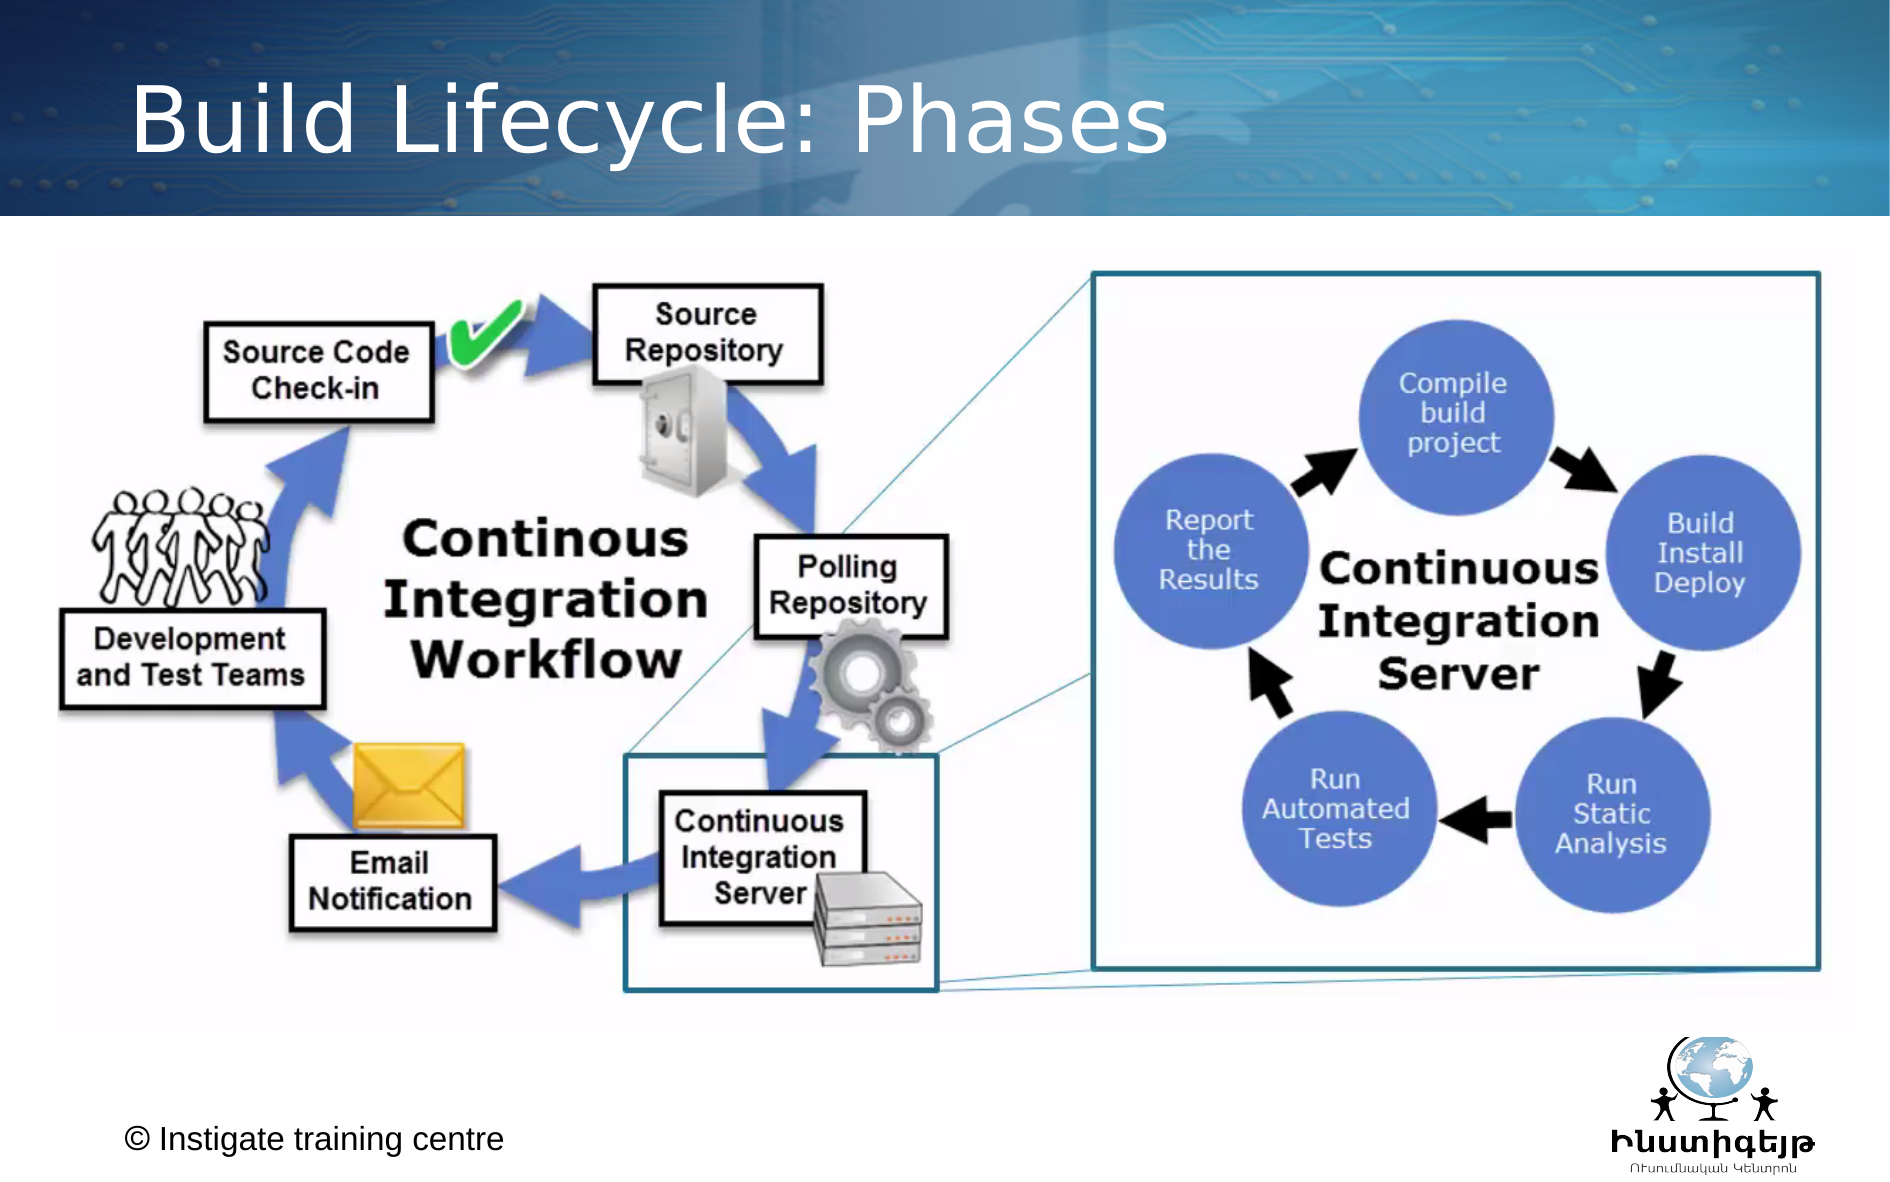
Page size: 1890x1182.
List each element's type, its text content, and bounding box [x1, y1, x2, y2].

picture [57, 242, 1858, 1175]
picture [0, 0, 1890, 216]
title Build Lifecycle: Phases [94, 47, 1793, 52]
